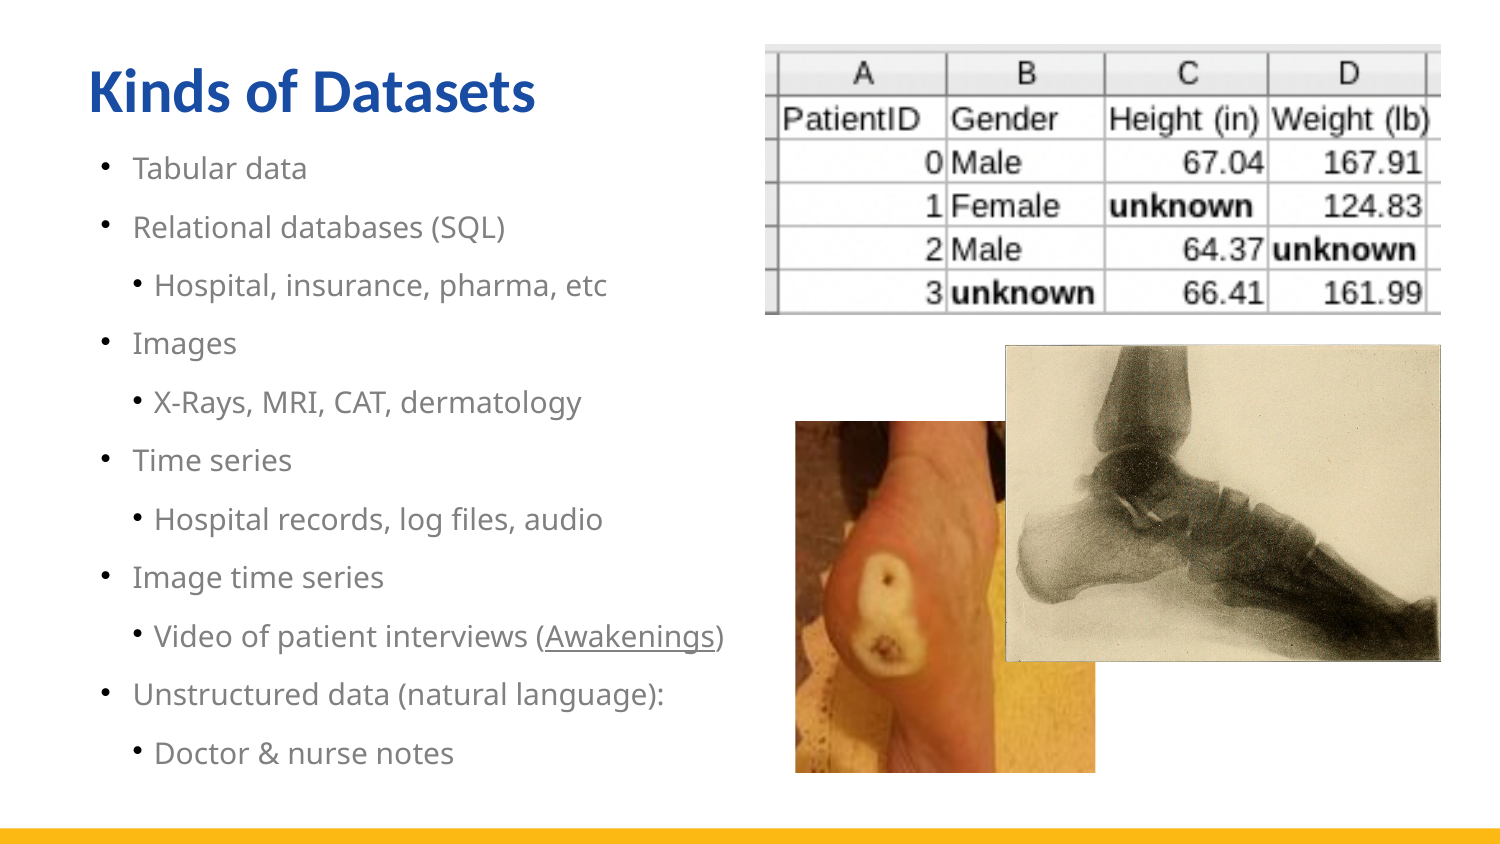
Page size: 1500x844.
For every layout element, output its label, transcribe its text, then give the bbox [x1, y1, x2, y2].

picture [1005, 345, 1441, 662]
text_box Tabular data Relational databases (SQL) Hospital, insurance, pharma, etc Images X-Rays, MRI, CAT, dermatology Time series Hospital records, log files, audio Image time series Video of patient interviews (Awakenings) Unstructured data (natural language): Doctor & nurse notes [89, 197, 1365, 780]
picture [765, 44, 1441, 316]
text_box Kinds of Datasets [75, 0, 1425, 197]
